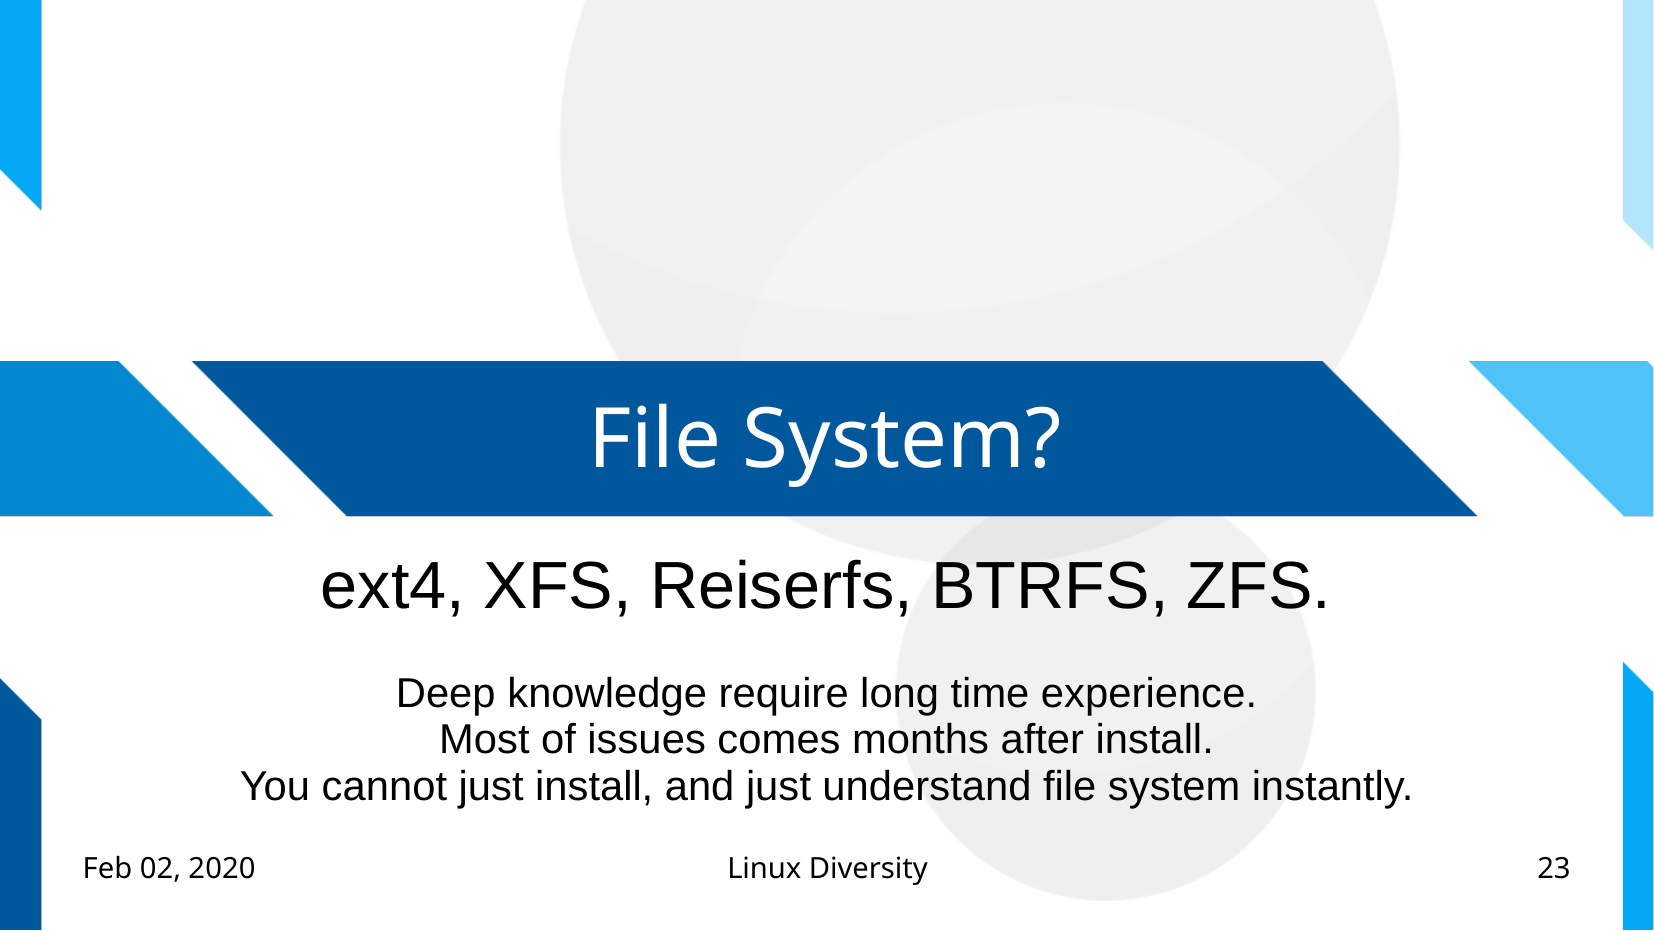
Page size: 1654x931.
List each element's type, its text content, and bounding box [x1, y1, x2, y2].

picture [0, 0, 1654, 930]
title File System? [82, 360, 1568, 510]
subtitle ext4, XFS, Reiserfs, BTRFS, ZFS. Deep knowledge require long time experience. Most of issues comes months after install. You cannot just install, and just understand file system instantly. [82, 510, 1571, 848]
